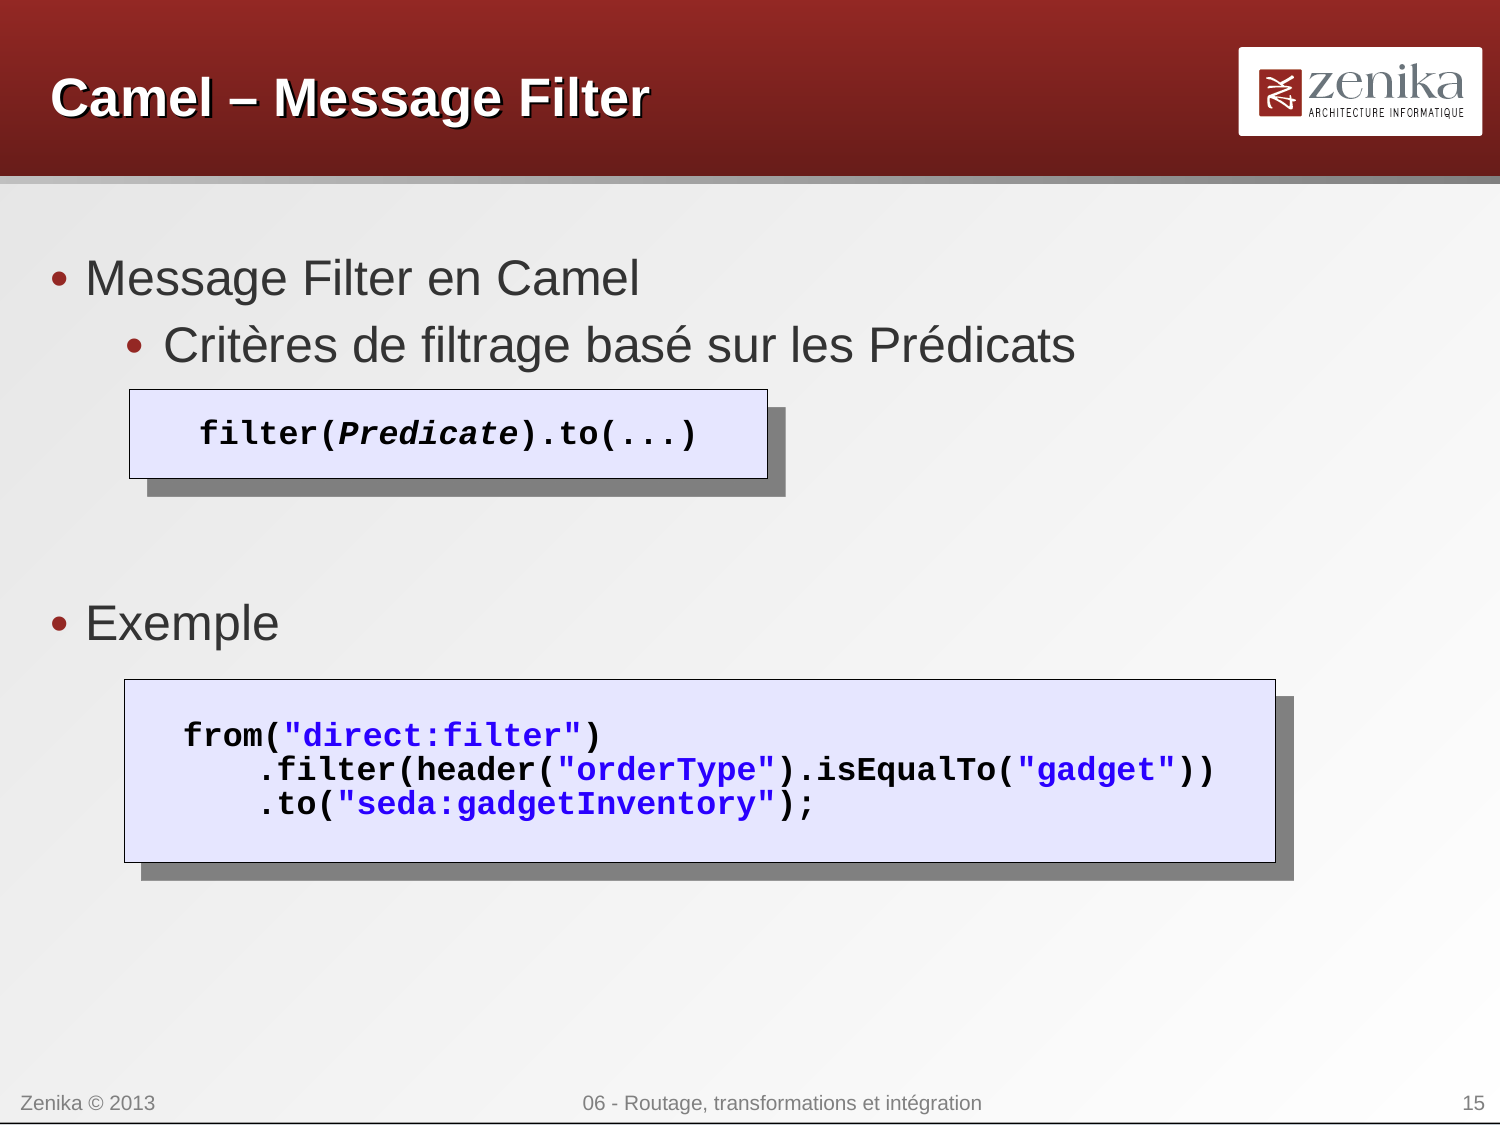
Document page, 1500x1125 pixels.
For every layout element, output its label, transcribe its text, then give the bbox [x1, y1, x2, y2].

list Message Filter en Camel Critères de filtrage basé sur les Prédicats Exemple [50, 250, 1477, 1064]
title Camel – Message Filter [50, 22, 1206, 172]
picture [1257, 58, 1464, 125]
text_box filter(Predicate).to(...) [129, 389, 768, 479]
text_box from("direct:filter") .filter(header("orderType").isEqualTo("gadget")) .to("seda:gadgetInventory"); [124, 679, 1276, 863]
